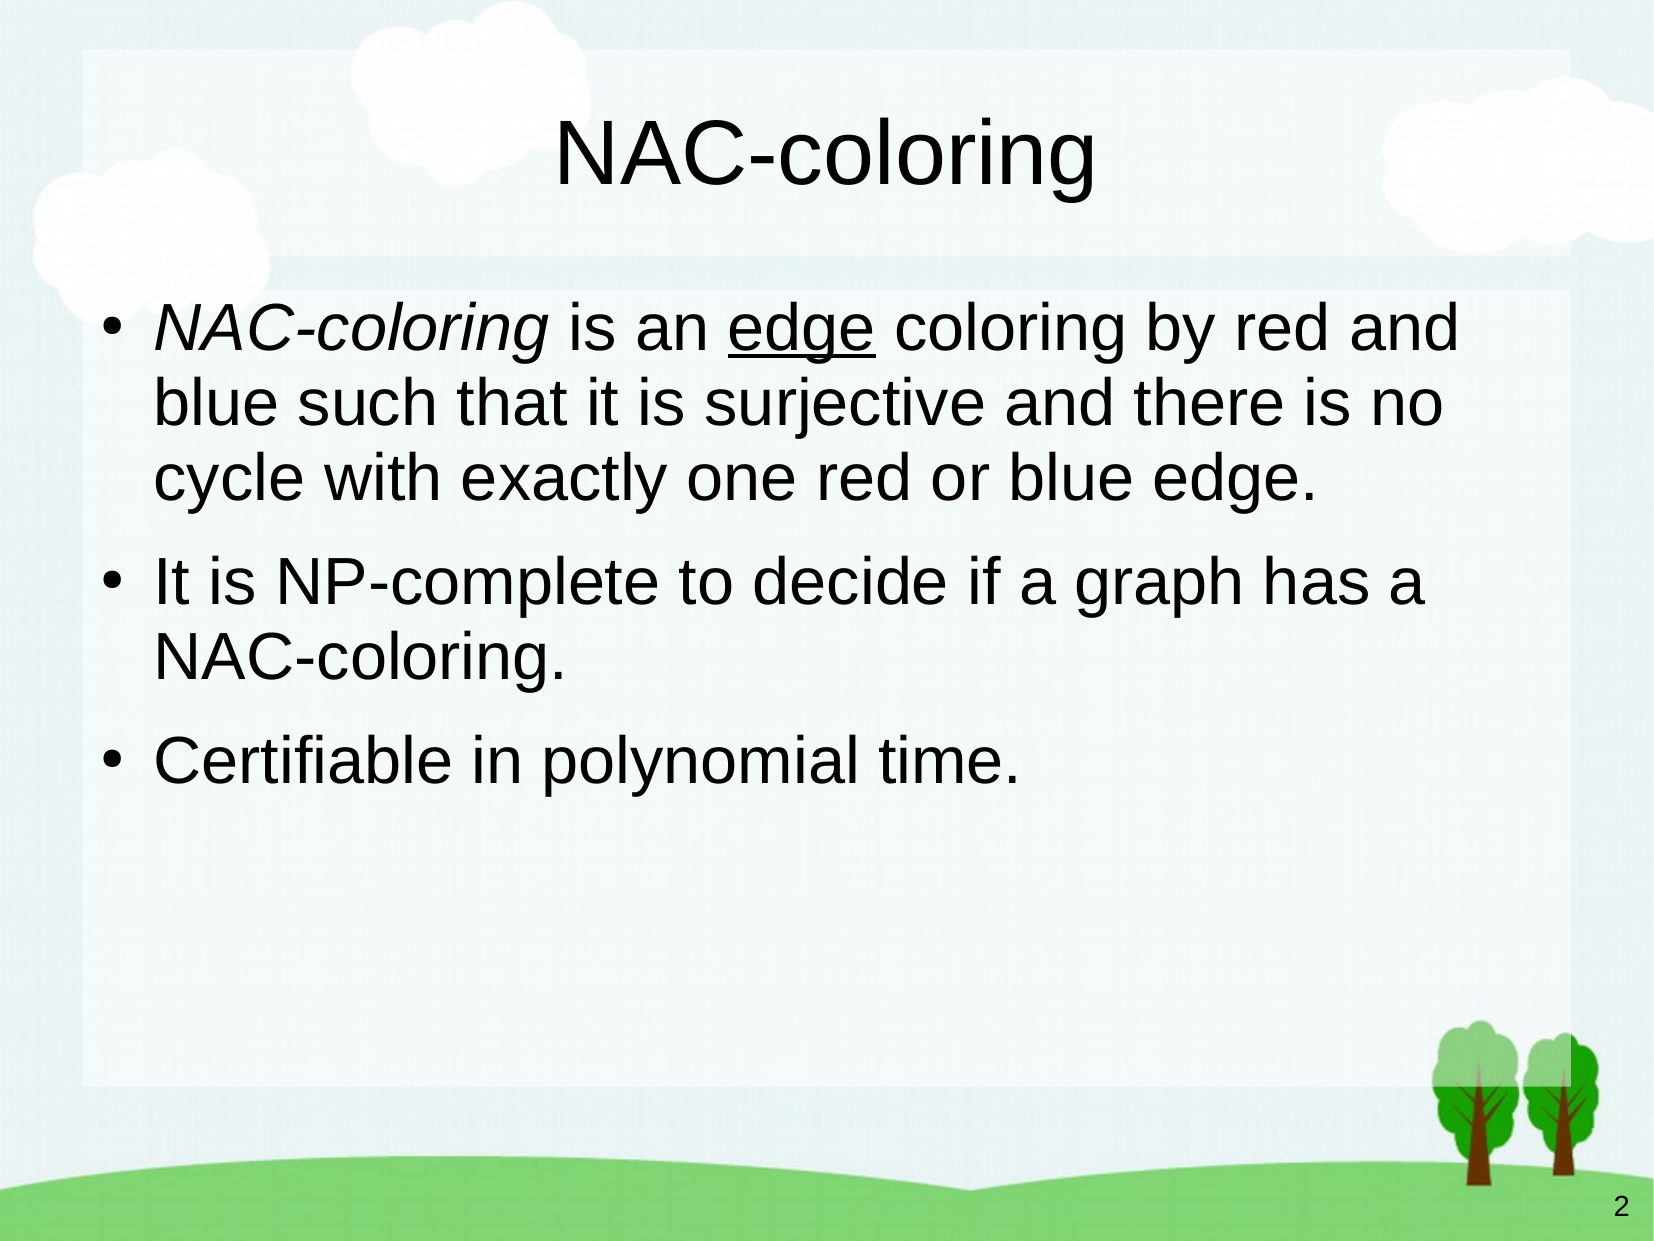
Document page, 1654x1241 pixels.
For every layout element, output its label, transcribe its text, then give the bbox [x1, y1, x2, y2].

title NAC-coloring [82, 49, 1571, 257]
list NAC-coloring is an edge coloring by red and blue such that it is surjective and there is no cycle with exactly one red or blue edge. It is NP-complete to decide if a graph has a NAC-coloring. Certifiable in polynomial time. [82, 290, 1571, 1087]
picture [0, 0, 1654, 1241]
